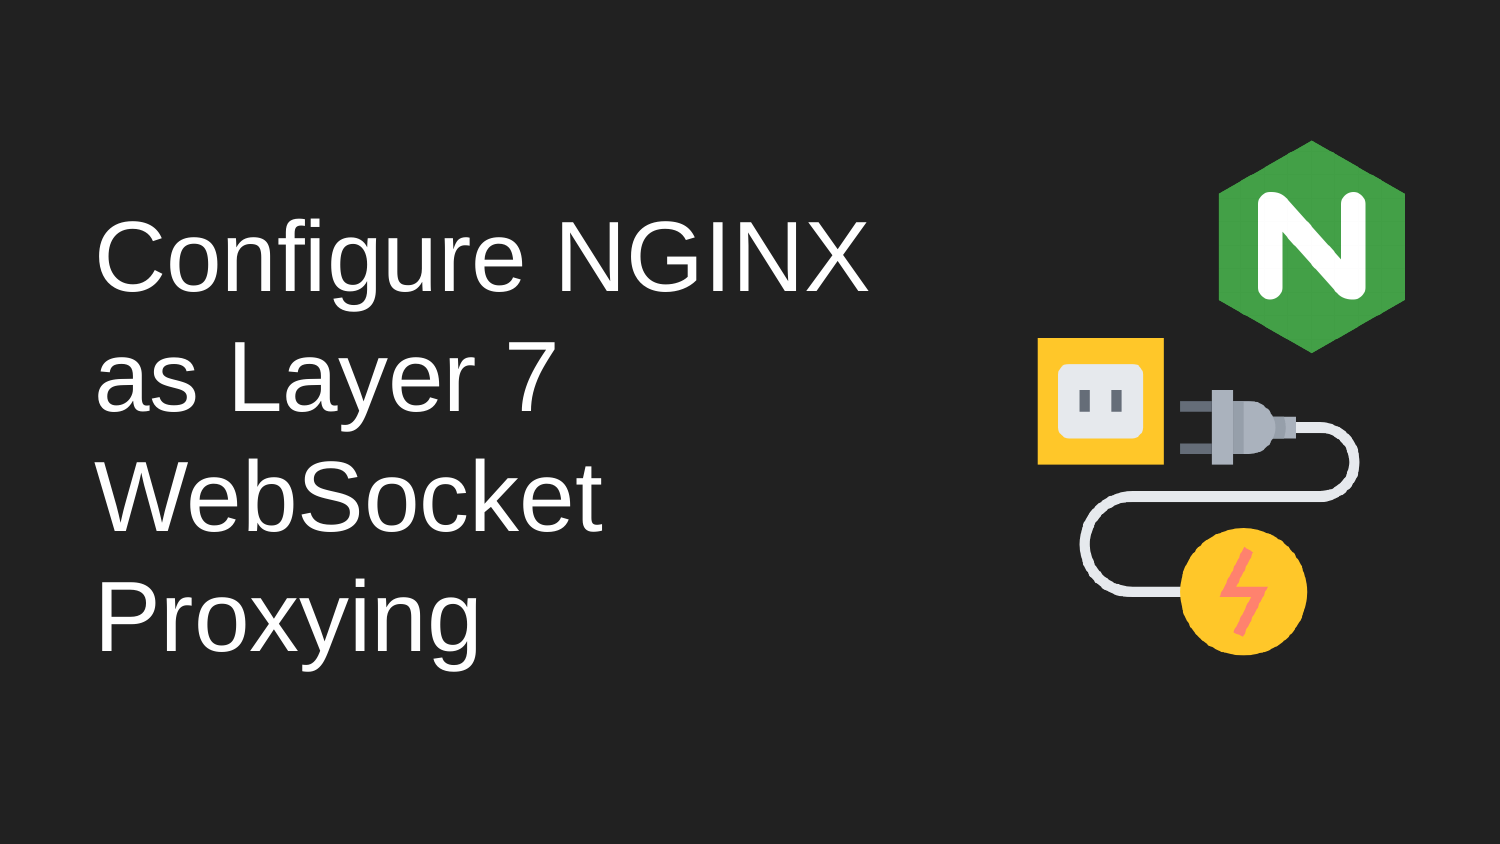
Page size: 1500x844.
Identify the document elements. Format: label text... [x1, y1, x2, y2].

picture [875, 128, 1500, 678]
title Configure NGINX as Layer 7 WebSocket Proxying [79, 95, 1124, 767]
